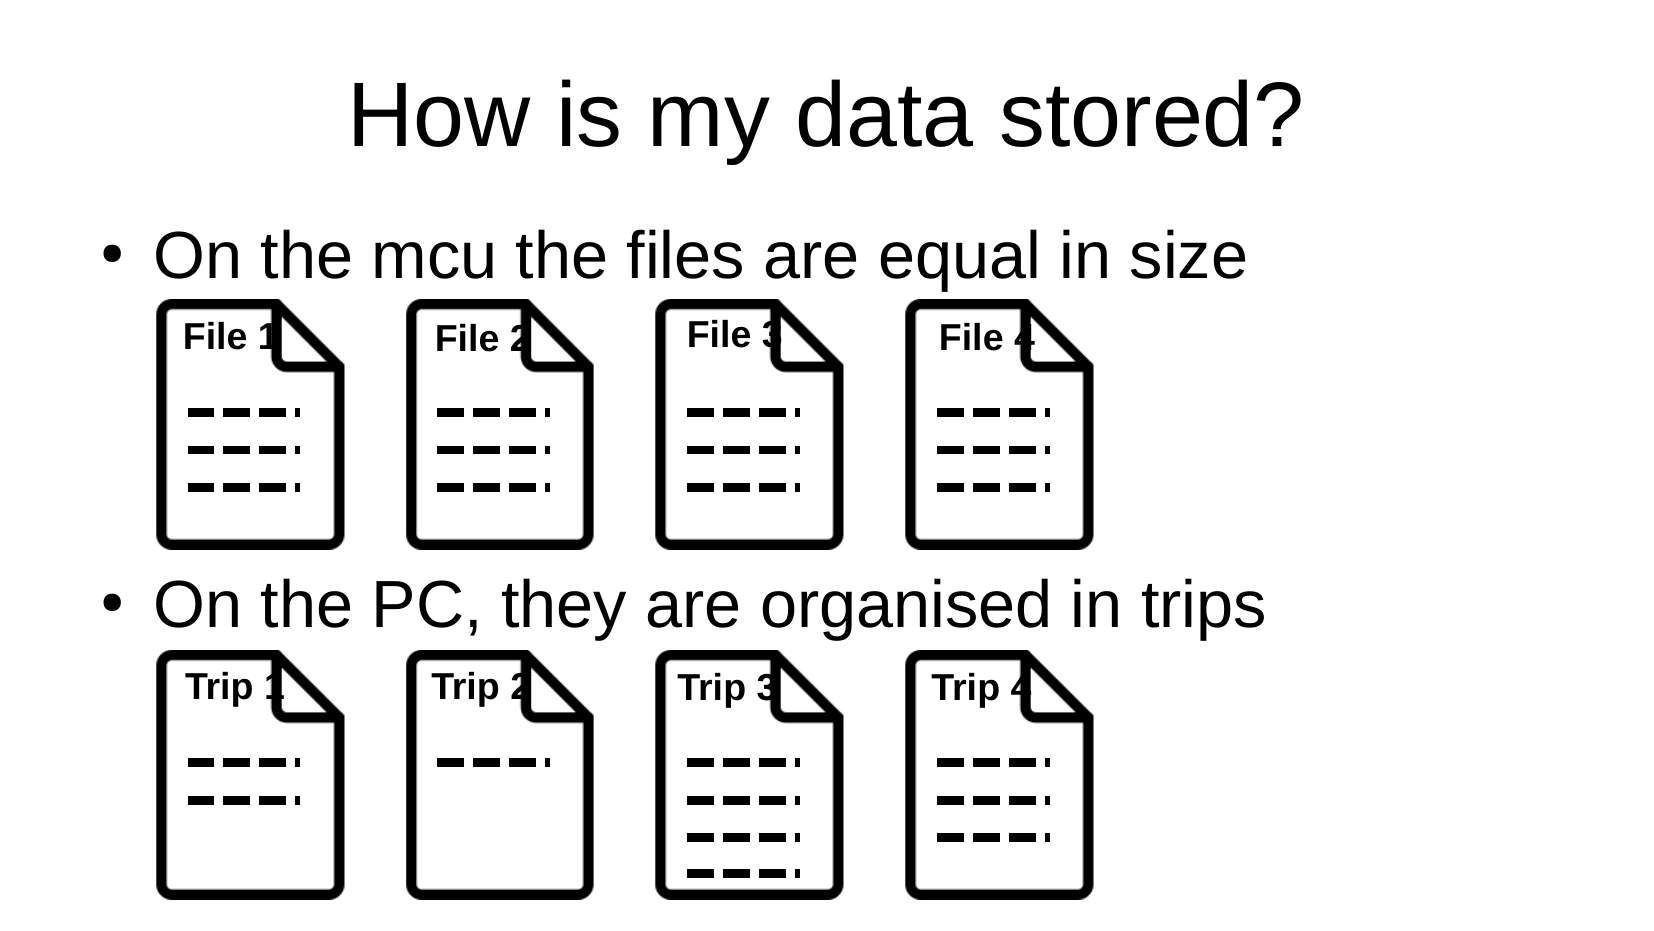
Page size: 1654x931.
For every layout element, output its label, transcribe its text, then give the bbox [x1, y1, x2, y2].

list On the mcu the files are equal in size On the PC, they are organised in trips [82, 217, 1571, 758]
picture [125, 650, 1125, 901]
text_box Trip 1 [159, 658, 310, 758]
picture [125, 299, 1125, 550]
text_box File 2 [407, 310, 558, 410]
title How is my data stored? [82, 37, 1571, 193]
text_box File 3 [659, 306, 810, 406]
text_box Trip 3 [652, 658, 803, 758]
text_box Trip 2 [406, 658, 557, 758]
text_box Trip 4 [906, 658, 1057, 758]
text_box File 1 [155, 307, 306, 407]
text_box File 4 [911, 308, 1062, 408]
